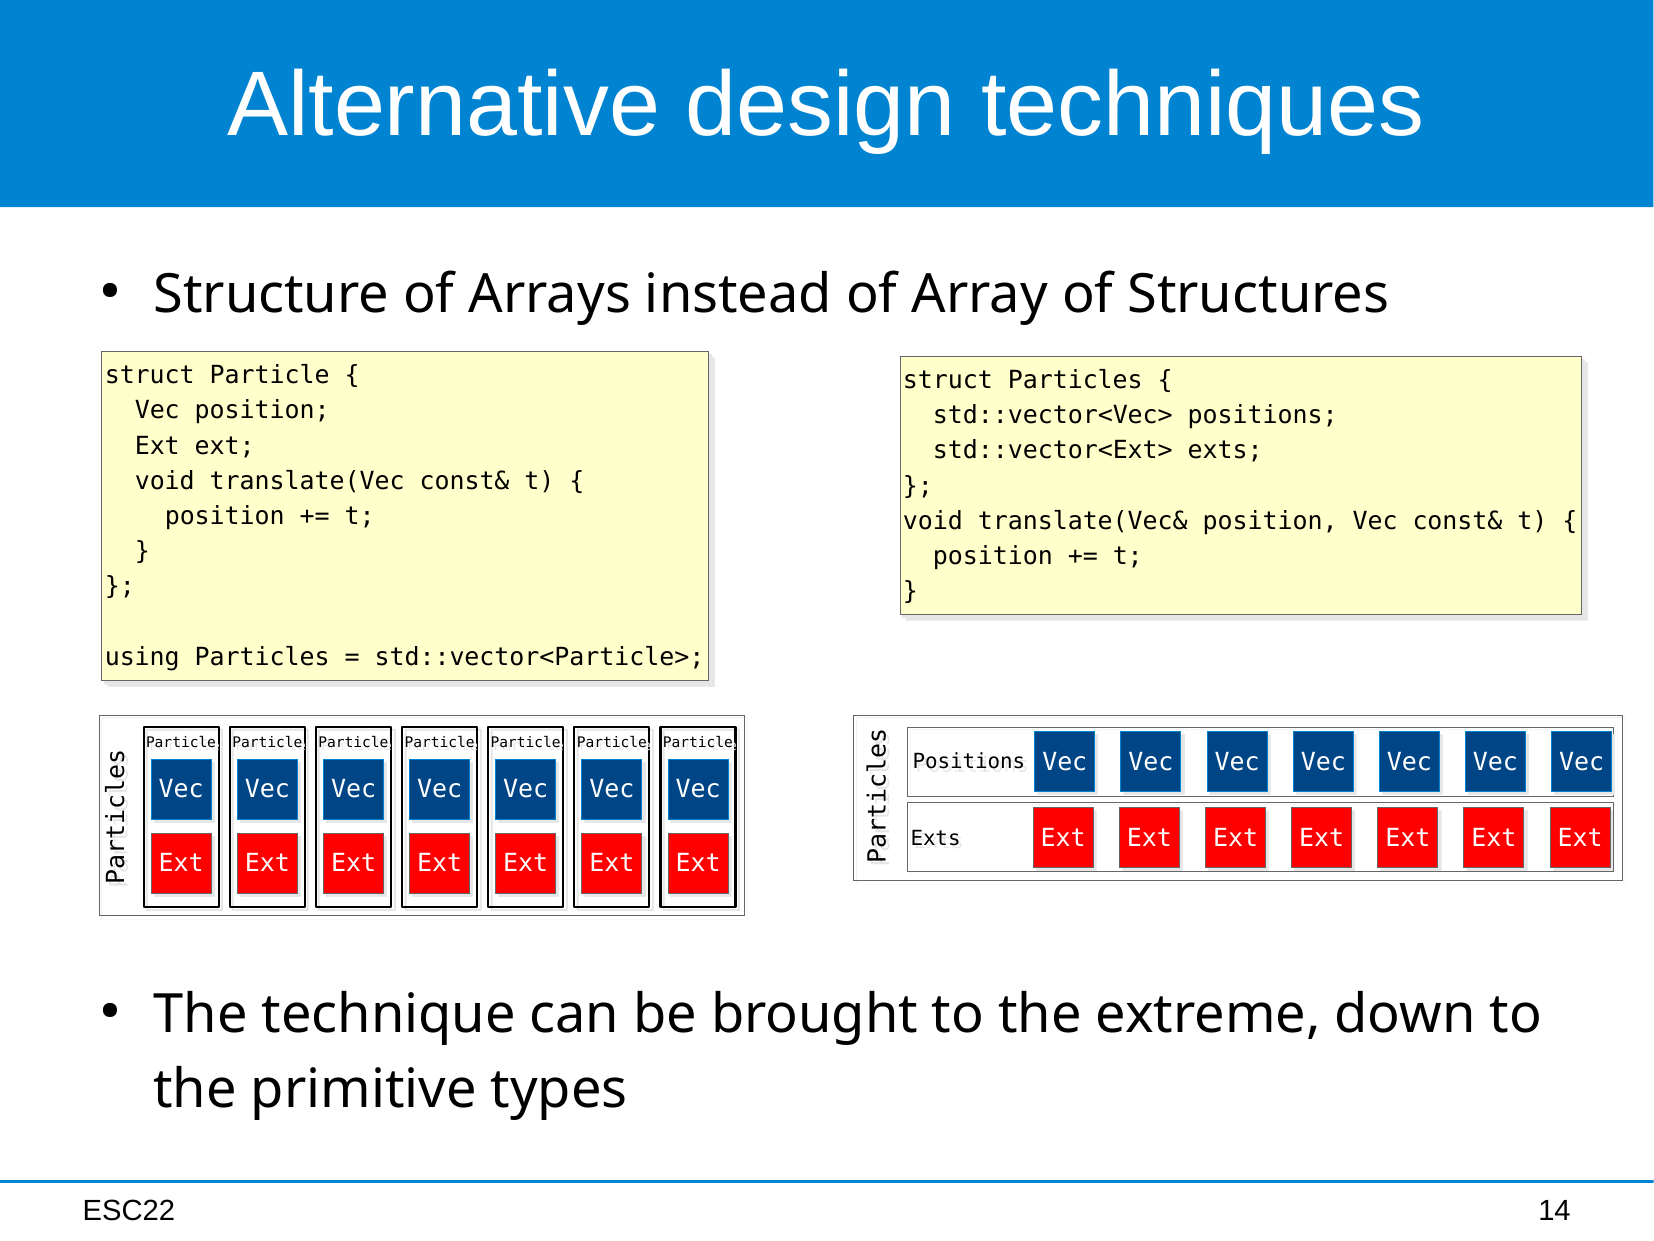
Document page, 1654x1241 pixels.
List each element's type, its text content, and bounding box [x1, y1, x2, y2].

text_box Vec [1120, 731, 1181, 792]
text_box Ext [1550, 807, 1611, 868]
text_box Ext [323, 833, 384, 894]
text_box Ext [1291, 807, 1352, 868]
title Alternative design techniques [0, 0, 1654, 208]
text_box Vec [1034, 731, 1095, 792]
text_box Vec [237, 760, 298, 820]
text_box Particle [229, 724, 306, 760]
text_box Ext [409, 833, 470, 894]
text_box Particles [91, 746, 99, 888]
text_box Ext [581, 833, 642, 894]
text_box Vec [409, 760, 470, 820]
text_box Vec [668, 760, 729, 820]
text_box Ext [1033, 807, 1094, 868]
text_box Ext [237, 833, 298, 894]
text_box Vec [1293, 731, 1354, 792]
text_box Particle [401, 724, 478, 760]
text_box Ext [1205, 807, 1266, 868]
text_box Ext [1463, 807, 1524, 868]
text_box Particle [660, 724, 737, 760]
text_box Vec [495, 760, 556, 820]
text_box Vec [151, 760, 212, 820]
text_box Vec [1207, 731, 1268, 792]
text_box struct Particle { Vec position; Ext ext; void translate(Vec const& t) { position += t; } }; using Particles = std::vector<Particle>; [101, 351, 709, 681]
text_box struct Particles { std::vector<Vec> positions; std::vector<Ext> exts; }; void translate(Vec& position, Vec const& t) { position += t; } [900, 356, 1582, 615]
text_box Ext [495, 833, 556, 894]
text_box Particle [573, 724, 650, 760]
list Structure of Arrays instead of Array of Structures [82, 255, 1571, 685]
text_box Vec [1379, 731, 1440, 792]
text_box Ext [1377, 807, 1438, 868]
text_box Exts [912, 816, 964, 860]
list The technique can be brought to the extreme, down to the primitive types [82, 975, 1571, 1155]
text_box Ext [668, 833, 729, 894]
text_box Vec [323, 760, 384, 820]
text_box Particle [315, 724, 392, 760]
text_box Ext [151, 833, 212, 894]
text_box Particles [103, 746, 140, 888]
text_box Vec [581, 760, 642, 820]
text_box Particle [487, 724, 564, 760]
text_box Vec [1465, 731, 1526, 792]
text_box Vec [1551, 731, 1612, 792]
text_box Positions [909, 740, 1029, 783]
text_box Particles [858, 725, 901, 867]
text_box Particle [143, 724, 220, 760]
text_box Ext [1119, 807, 1180, 868]
